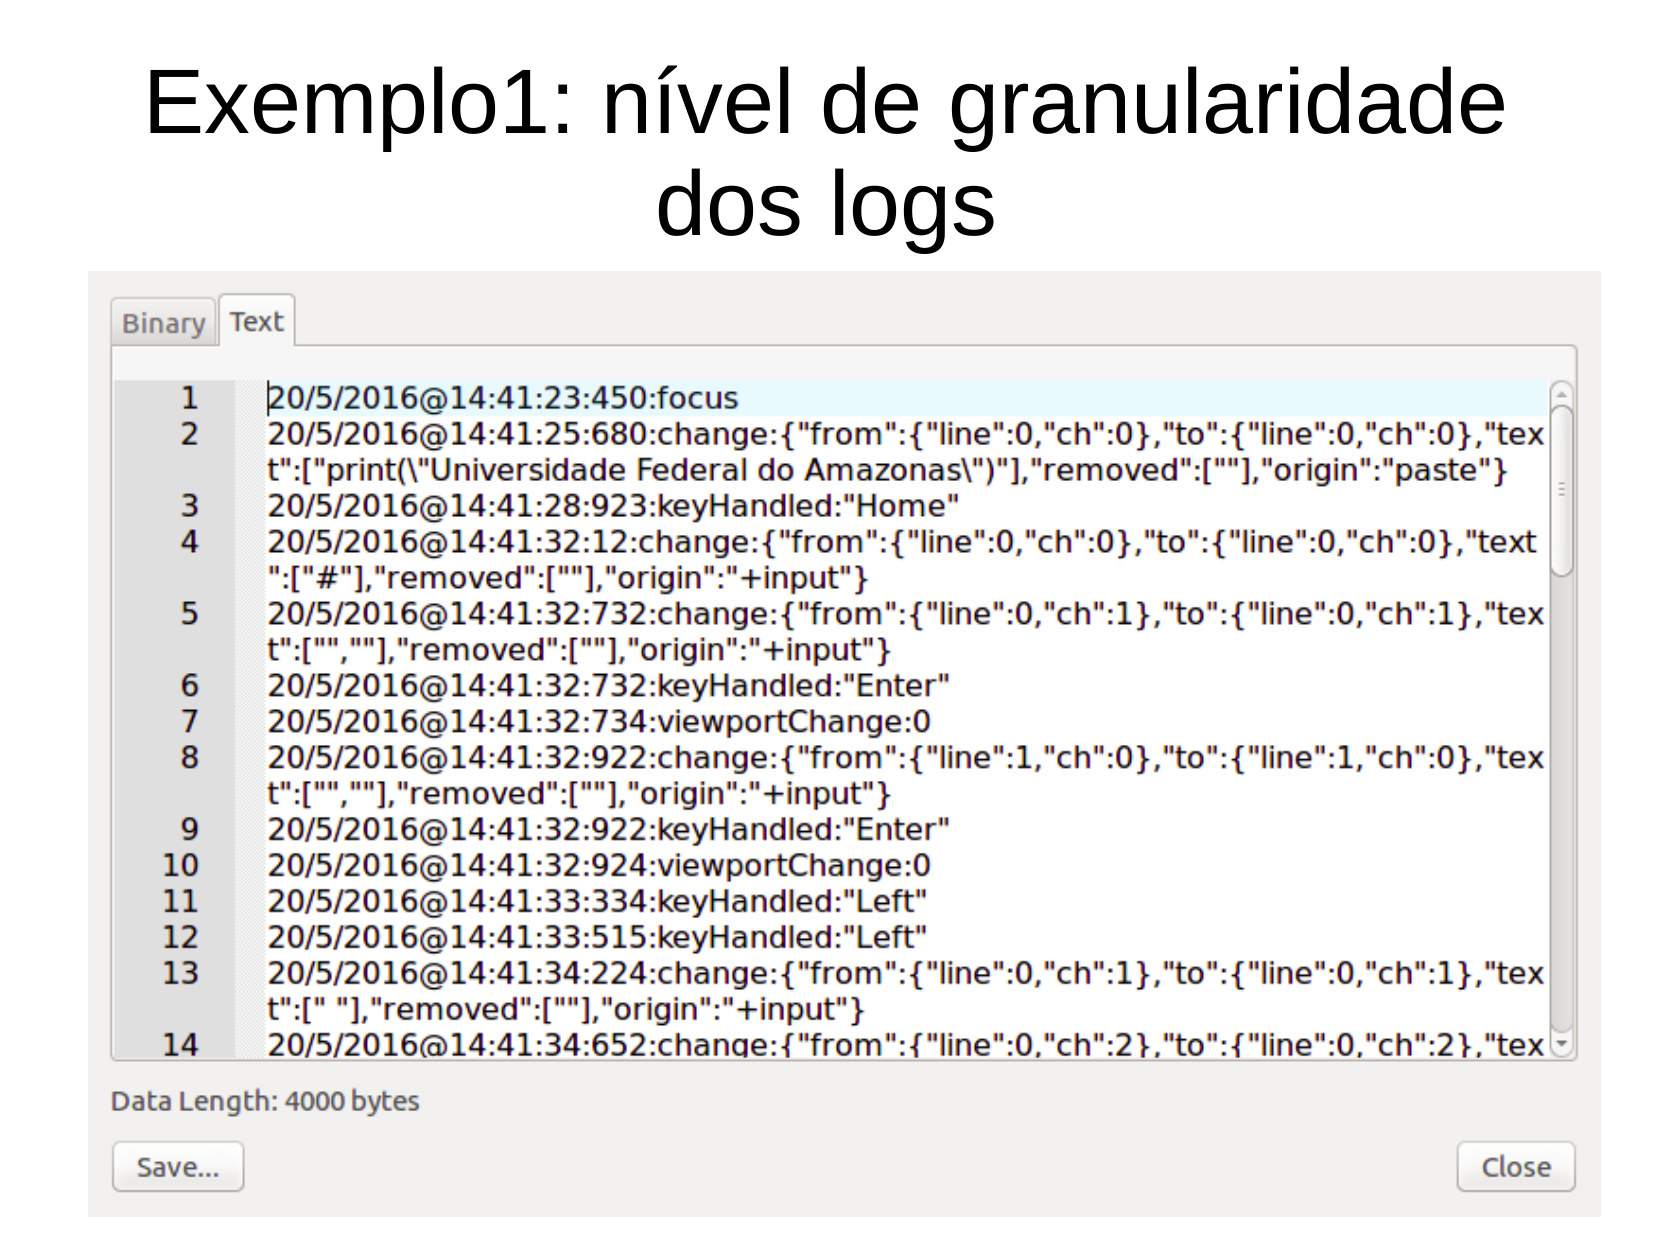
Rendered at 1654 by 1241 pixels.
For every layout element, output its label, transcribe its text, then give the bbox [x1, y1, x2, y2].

title Exemplo1: nível de granularidade dos logs [82, 49, 1571, 257]
picture [88, 271, 1601, 1217]
